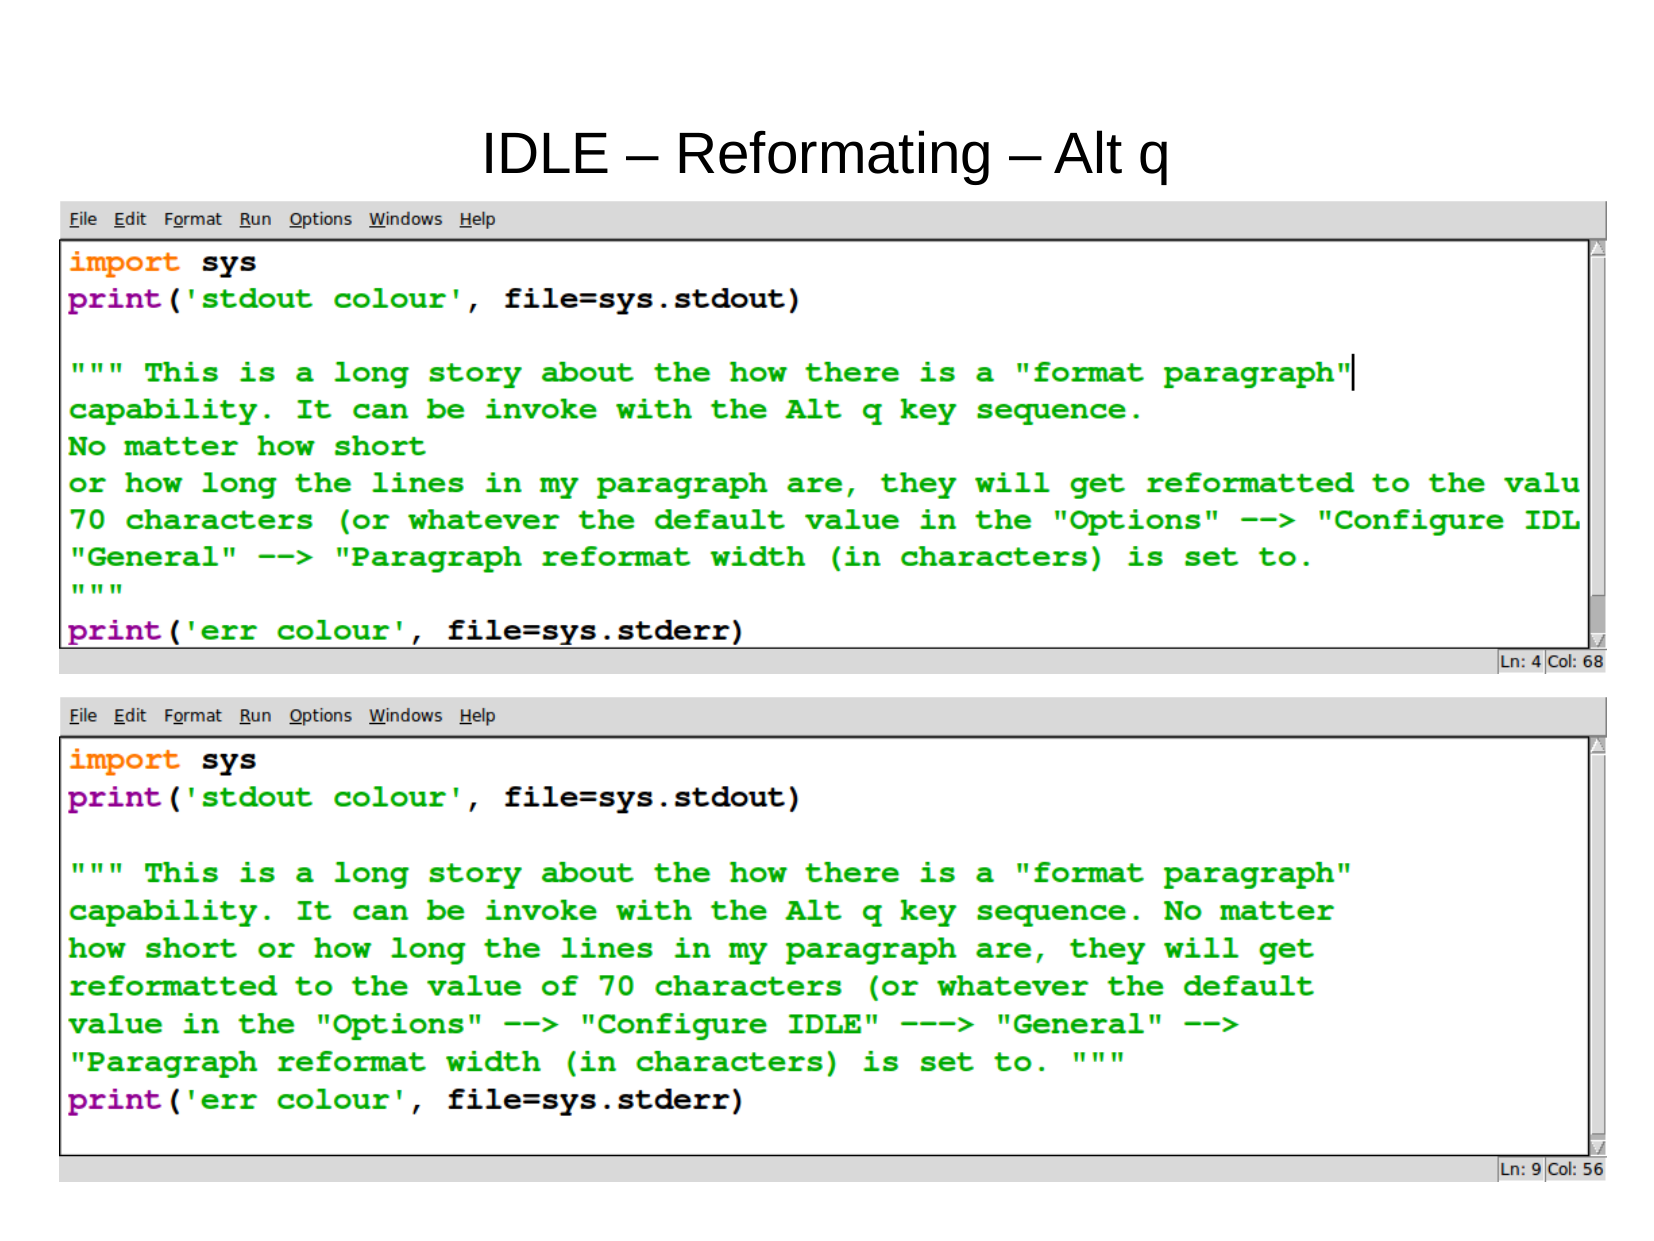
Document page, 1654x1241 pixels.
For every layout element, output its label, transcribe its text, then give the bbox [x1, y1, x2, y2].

title IDLE – Reformating – Alt q [82, 49, 1571, 200]
picture [59, 696, 1607, 1182]
picture [59, 200, 1607, 674]
